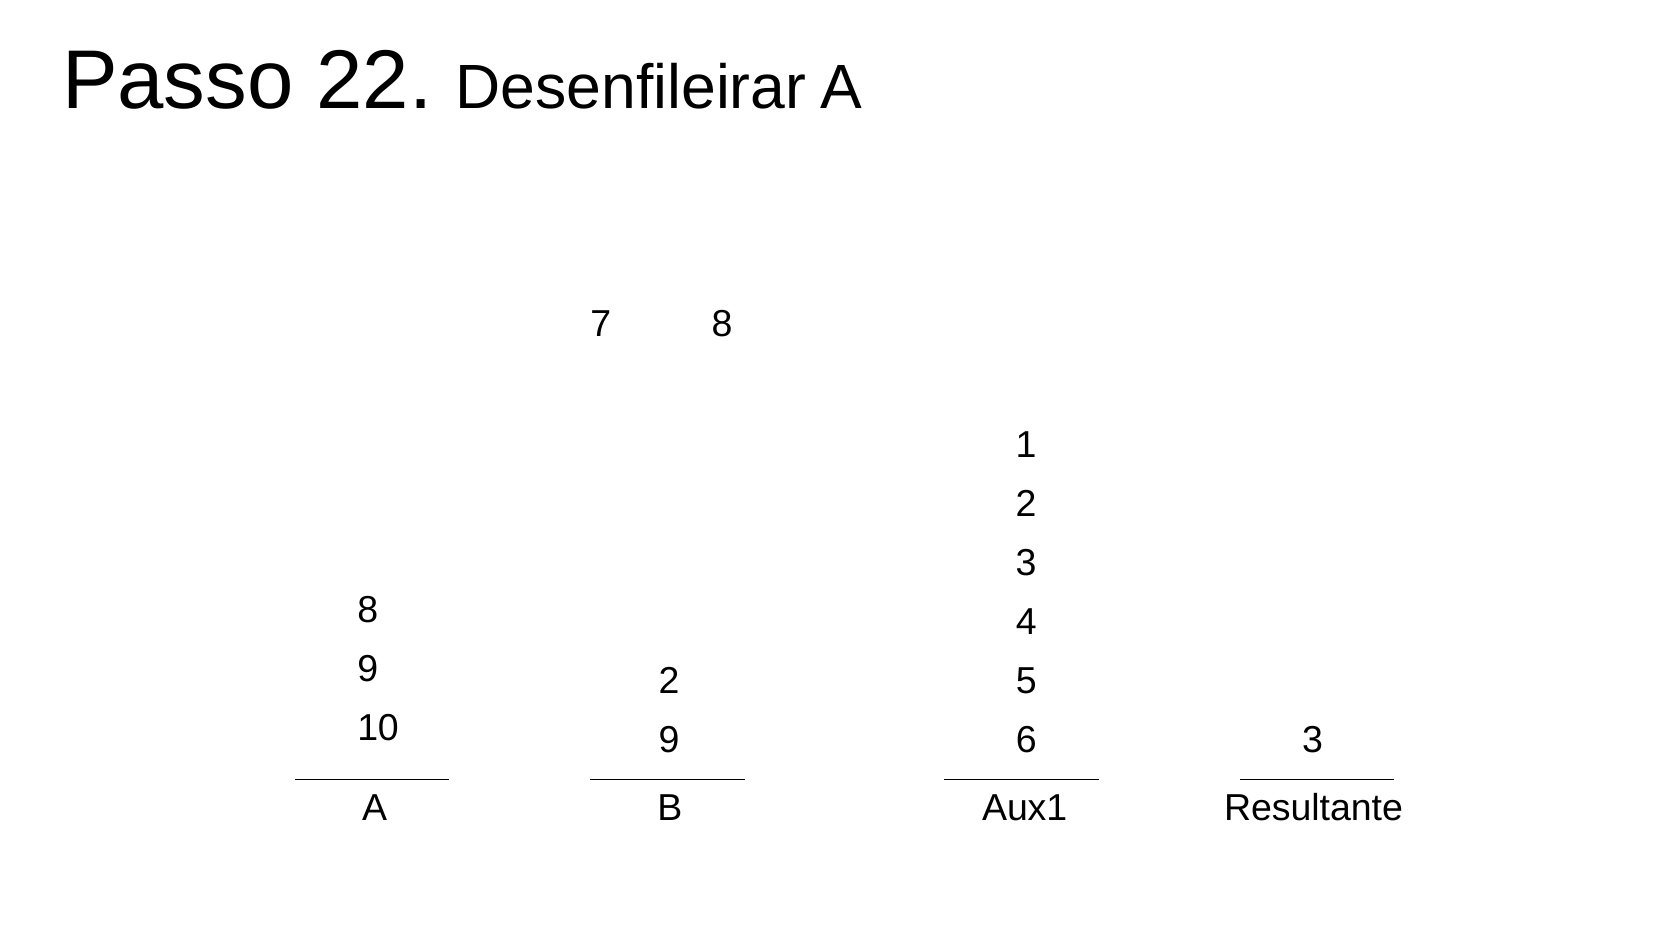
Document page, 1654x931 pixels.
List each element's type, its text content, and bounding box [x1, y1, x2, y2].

text_box 3 [1287, 710, 1338, 768]
text_box 5 [1001, 651, 1052, 709]
text_box Resultante [1209, 779, 1418, 837]
text_box 9 [643, 710, 695, 768]
text_box 10 [342, 699, 426, 756]
text_box 8 [342, 580, 393, 638]
text_box Passo 22. Desenfileirar A [47, 25, 1607, 274]
text_box B [642, 780, 698, 837]
text_box 4 [1000, 592, 1052, 650]
text_box 6 [1001, 710, 1052, 768]
text_box A [347, 779, 508, 837]
text_box 2 [643, 651, 695, 709]
text_box 3 [1000, 533, 1052, 591]
text_box Aux1 [967, 780, 1083, 837]
text_box 7 [575, 295, 626, 353]
text_box 2 [1000, 474, 1052, 532]
text_box 9 [342, 640, 393, 697]
text_box 8 [696, 295, 748, 353]
text_box 1 [1000, 415, 1052, 473]
